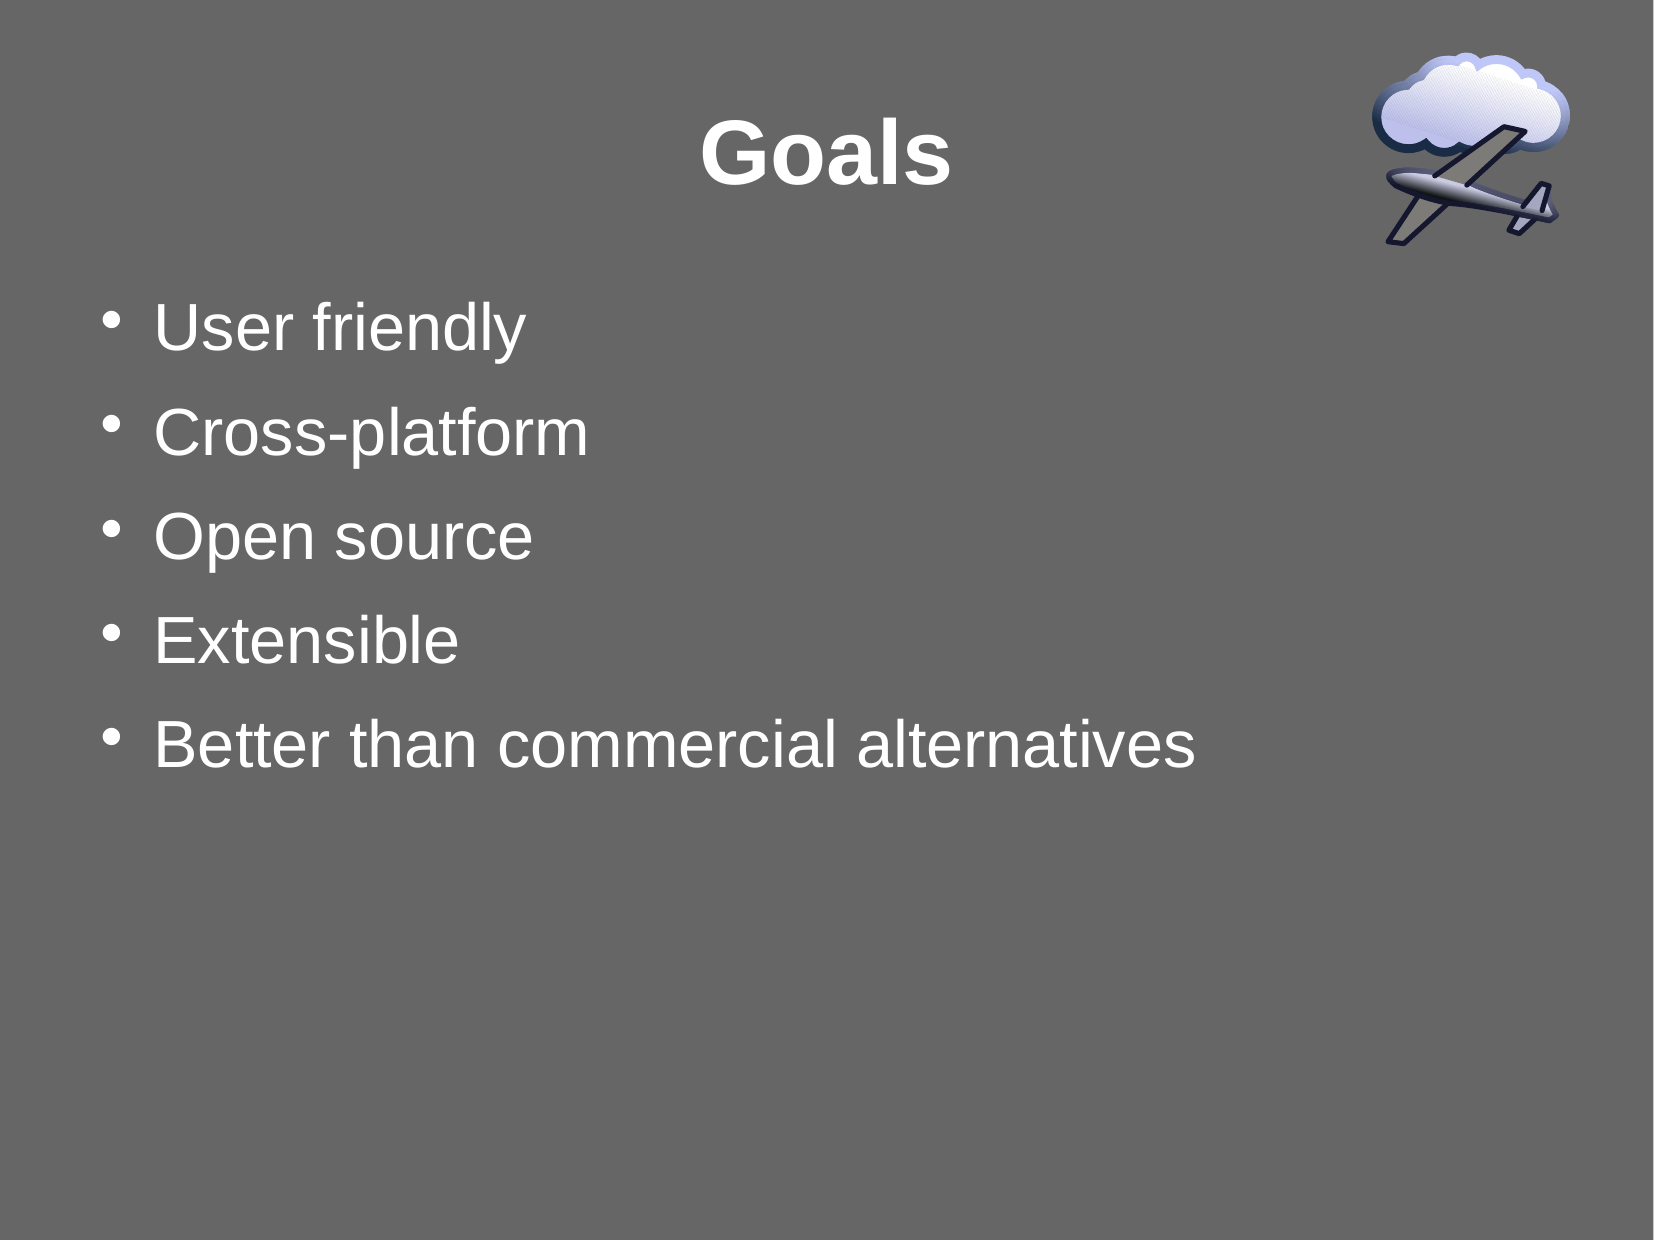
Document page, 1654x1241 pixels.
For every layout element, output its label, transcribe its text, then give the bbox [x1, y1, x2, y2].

list User friendly Cross-platform Open source Extensible Better than commercial alternatives [82, 290, 1538, 1010]
title Goals [82, 49, 1571, 257]
